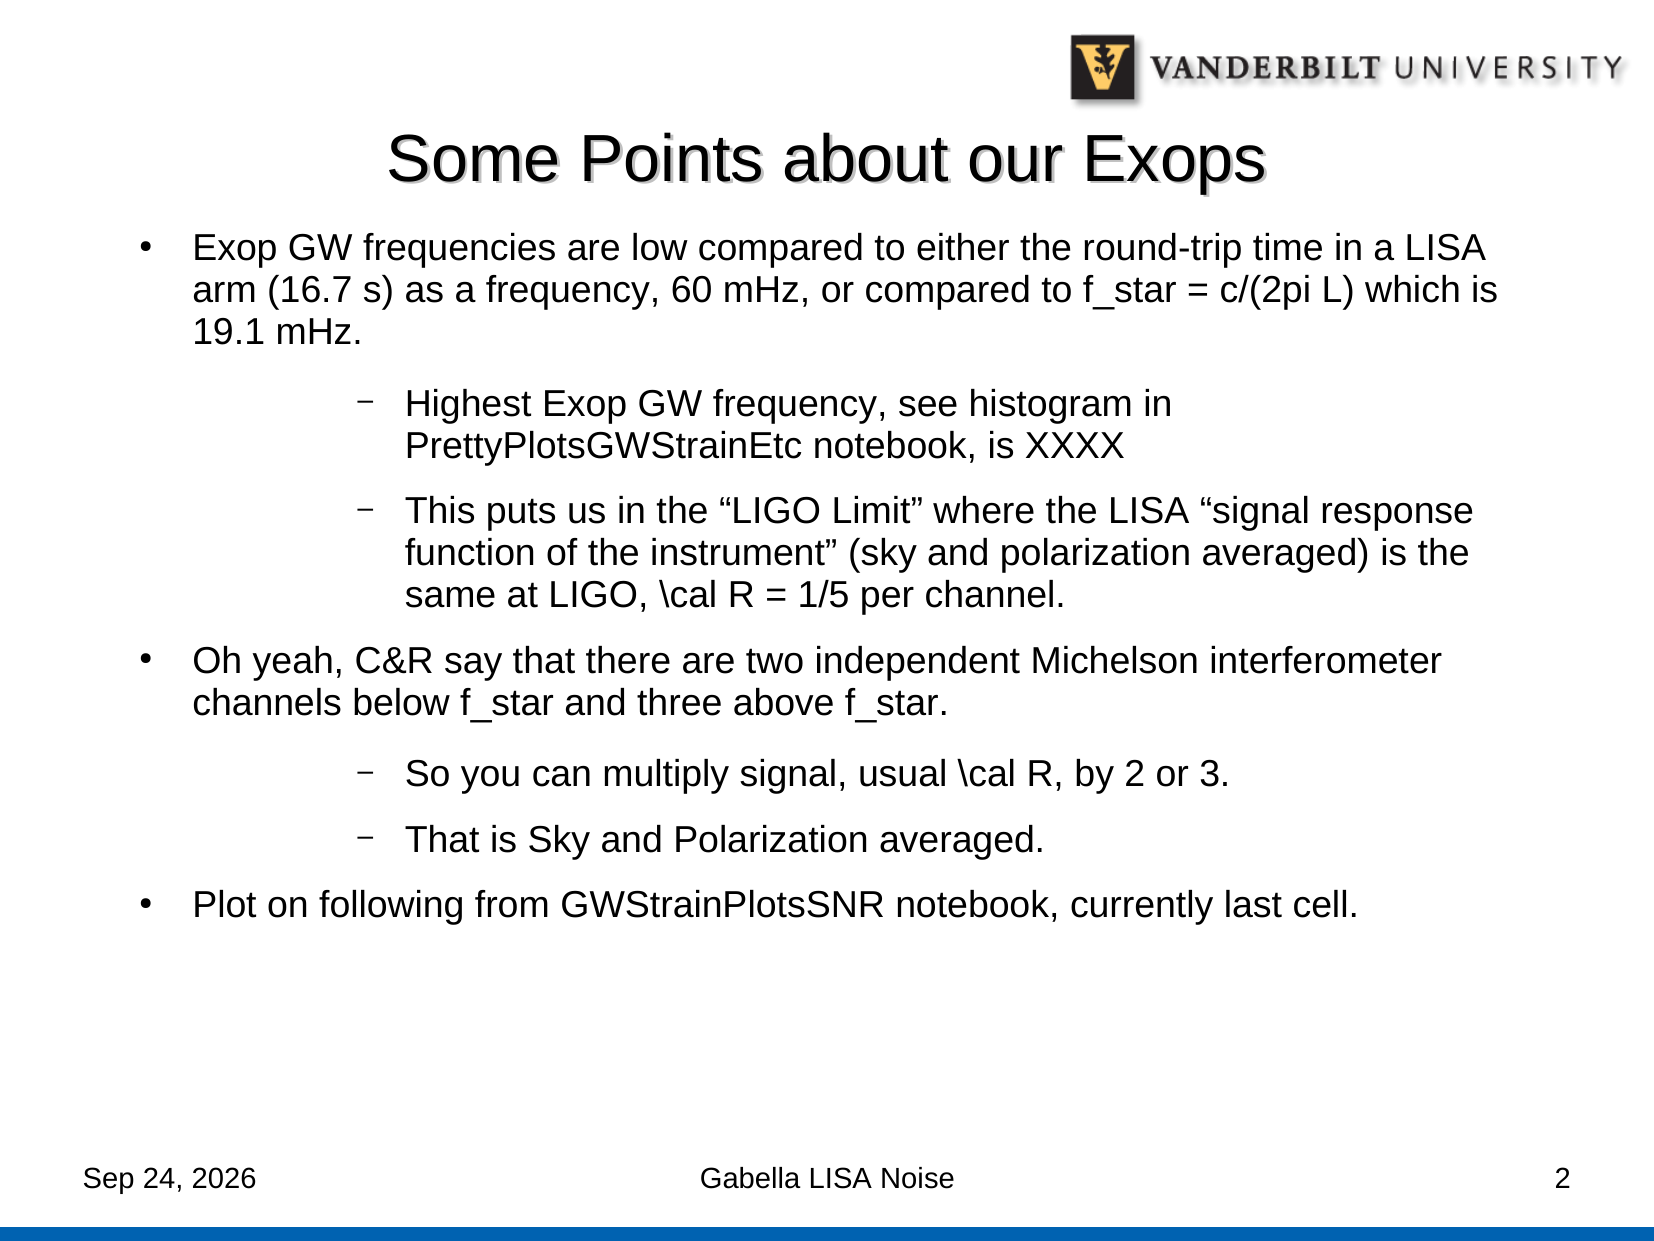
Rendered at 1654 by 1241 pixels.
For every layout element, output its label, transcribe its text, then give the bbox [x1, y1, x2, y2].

title Some Points about our Exops [121, 100, 1534, 216]
list Exop GW frequencies are low compared to either the round-trip time in a LISA arm (16.7 s) as a frequency, 60 mHz, or compared to f_star = c/(2pi L) which is 19.1 mHz. Highest Exop GW frequency, see histogram in PrettyPlotsGWStrainEtc notebook, is XXXX This puts us in the “LIGO Limit” where the LISA “signal response function of the instrument” (sky and polarization averaged) is the same at LIGO, \cal R = 1/5 per channel. Oh yeah, C&R say that there are two independent Michelson interferometer channels below f_star and three above f_star. So you can multiply signal, usual \cal R, by 2 or 3. That is Sky and Polarization averaged. Plot on following from GWStrainPlotsSNR notebook, currently last cell. [121, 226, 1534, 947]
picture [1067, 31, 1637, 115]
